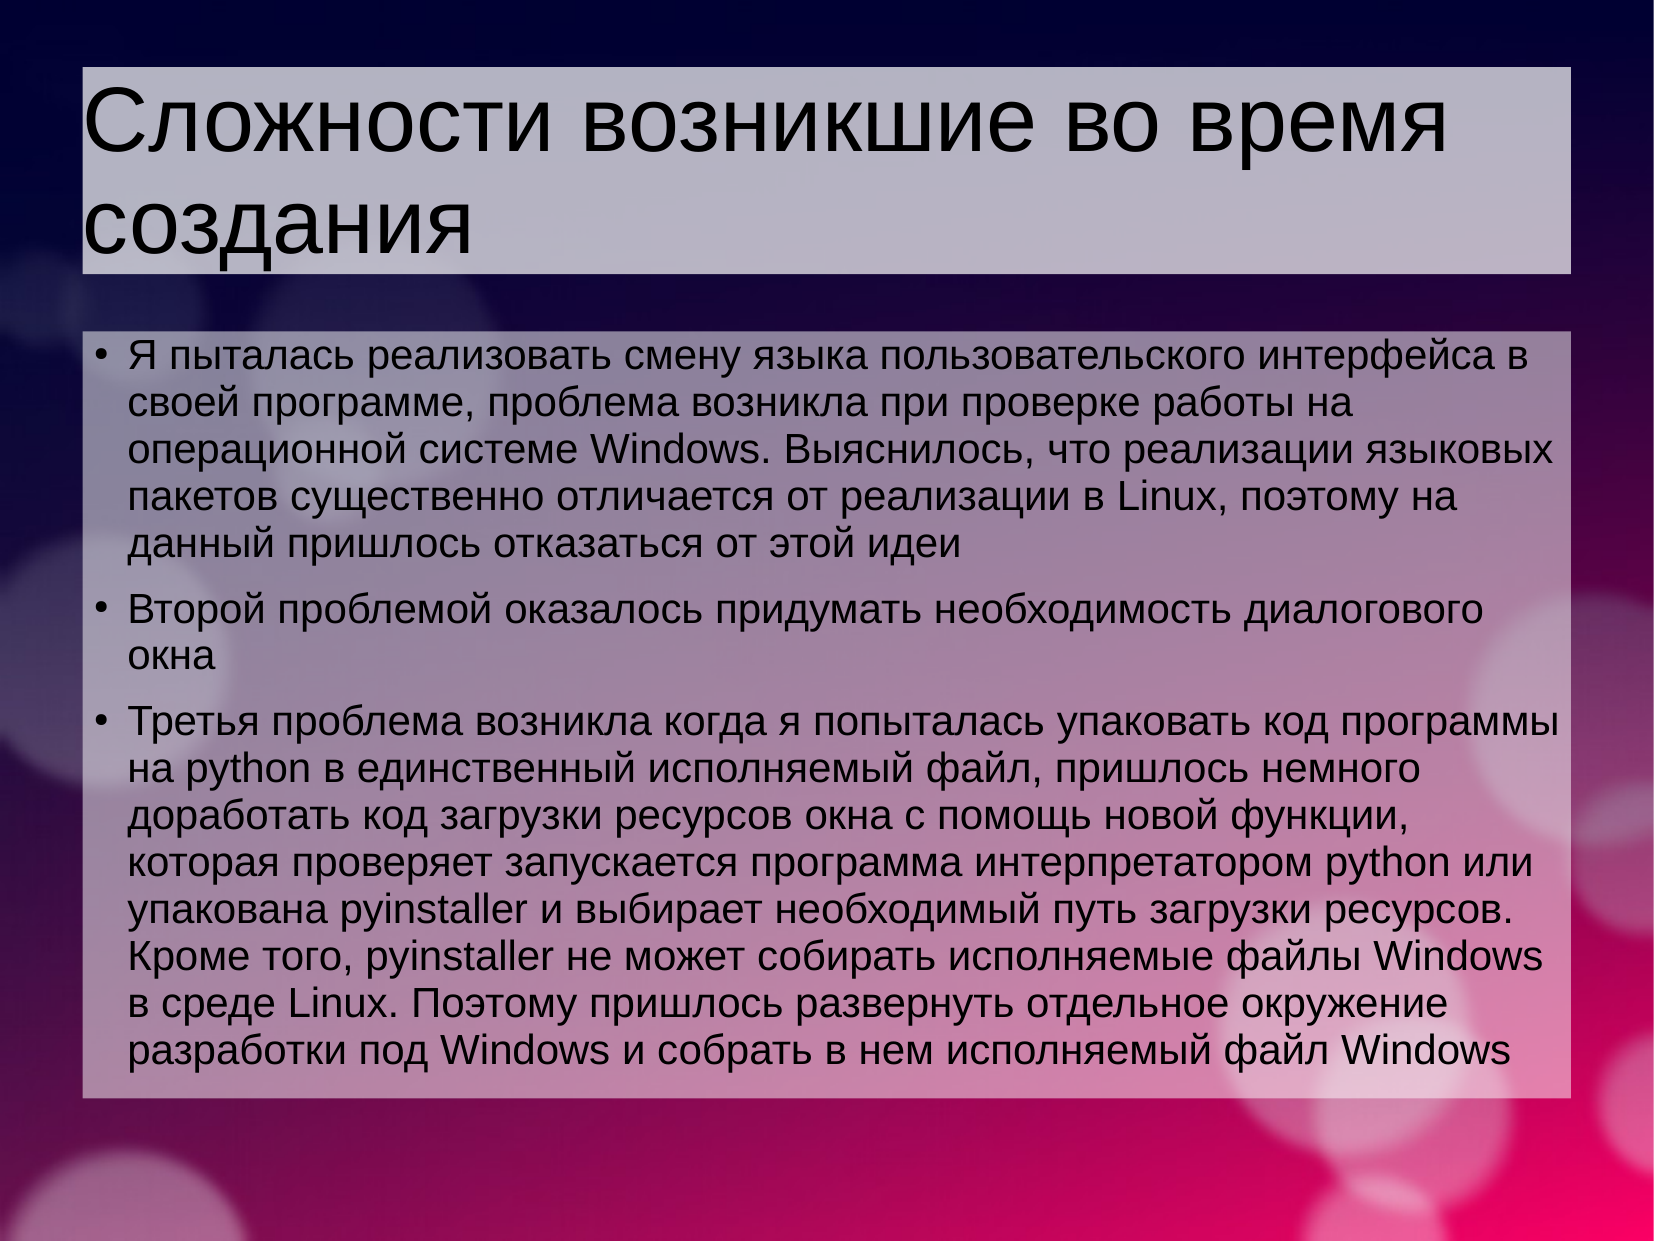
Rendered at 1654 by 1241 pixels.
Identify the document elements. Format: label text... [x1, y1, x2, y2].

title Сложности возникшие во время создания [82, 67, 1571, 275]
list Я пыталась реализовать смену языка пользовательского интерфейса в своей программе, проблема возникла при проверке работы на операционной системе Windows. Выяснилось, что реализации языковых пакетов существенно отличается от реализации в Linux, поэтому на данный пришлось отказаться от этой идеи Второй проблемой оказалось придумать необходимость диалогового окна Третья проблема возникла когда я попыталась упаковать код программы на python в единственный исполняемый файл, пришлось немного доработать код загрузки ресурсов окна с помощь новой функции, которая проверяет запускается программа интерпретатором python или упакована pyinstaller и выбирает необходимый путь загрузки ресурсов. Кроме того, pyinstaller не может собирать исполняемые файлы Windows в среде Linux. Поэтому пришлось развернуть отдельное окружение разработки под Windows и собрать в нем исполняемый файл Windows [82, 331, 1571, 1099]
picture [0, 0, 1654, 1241]
